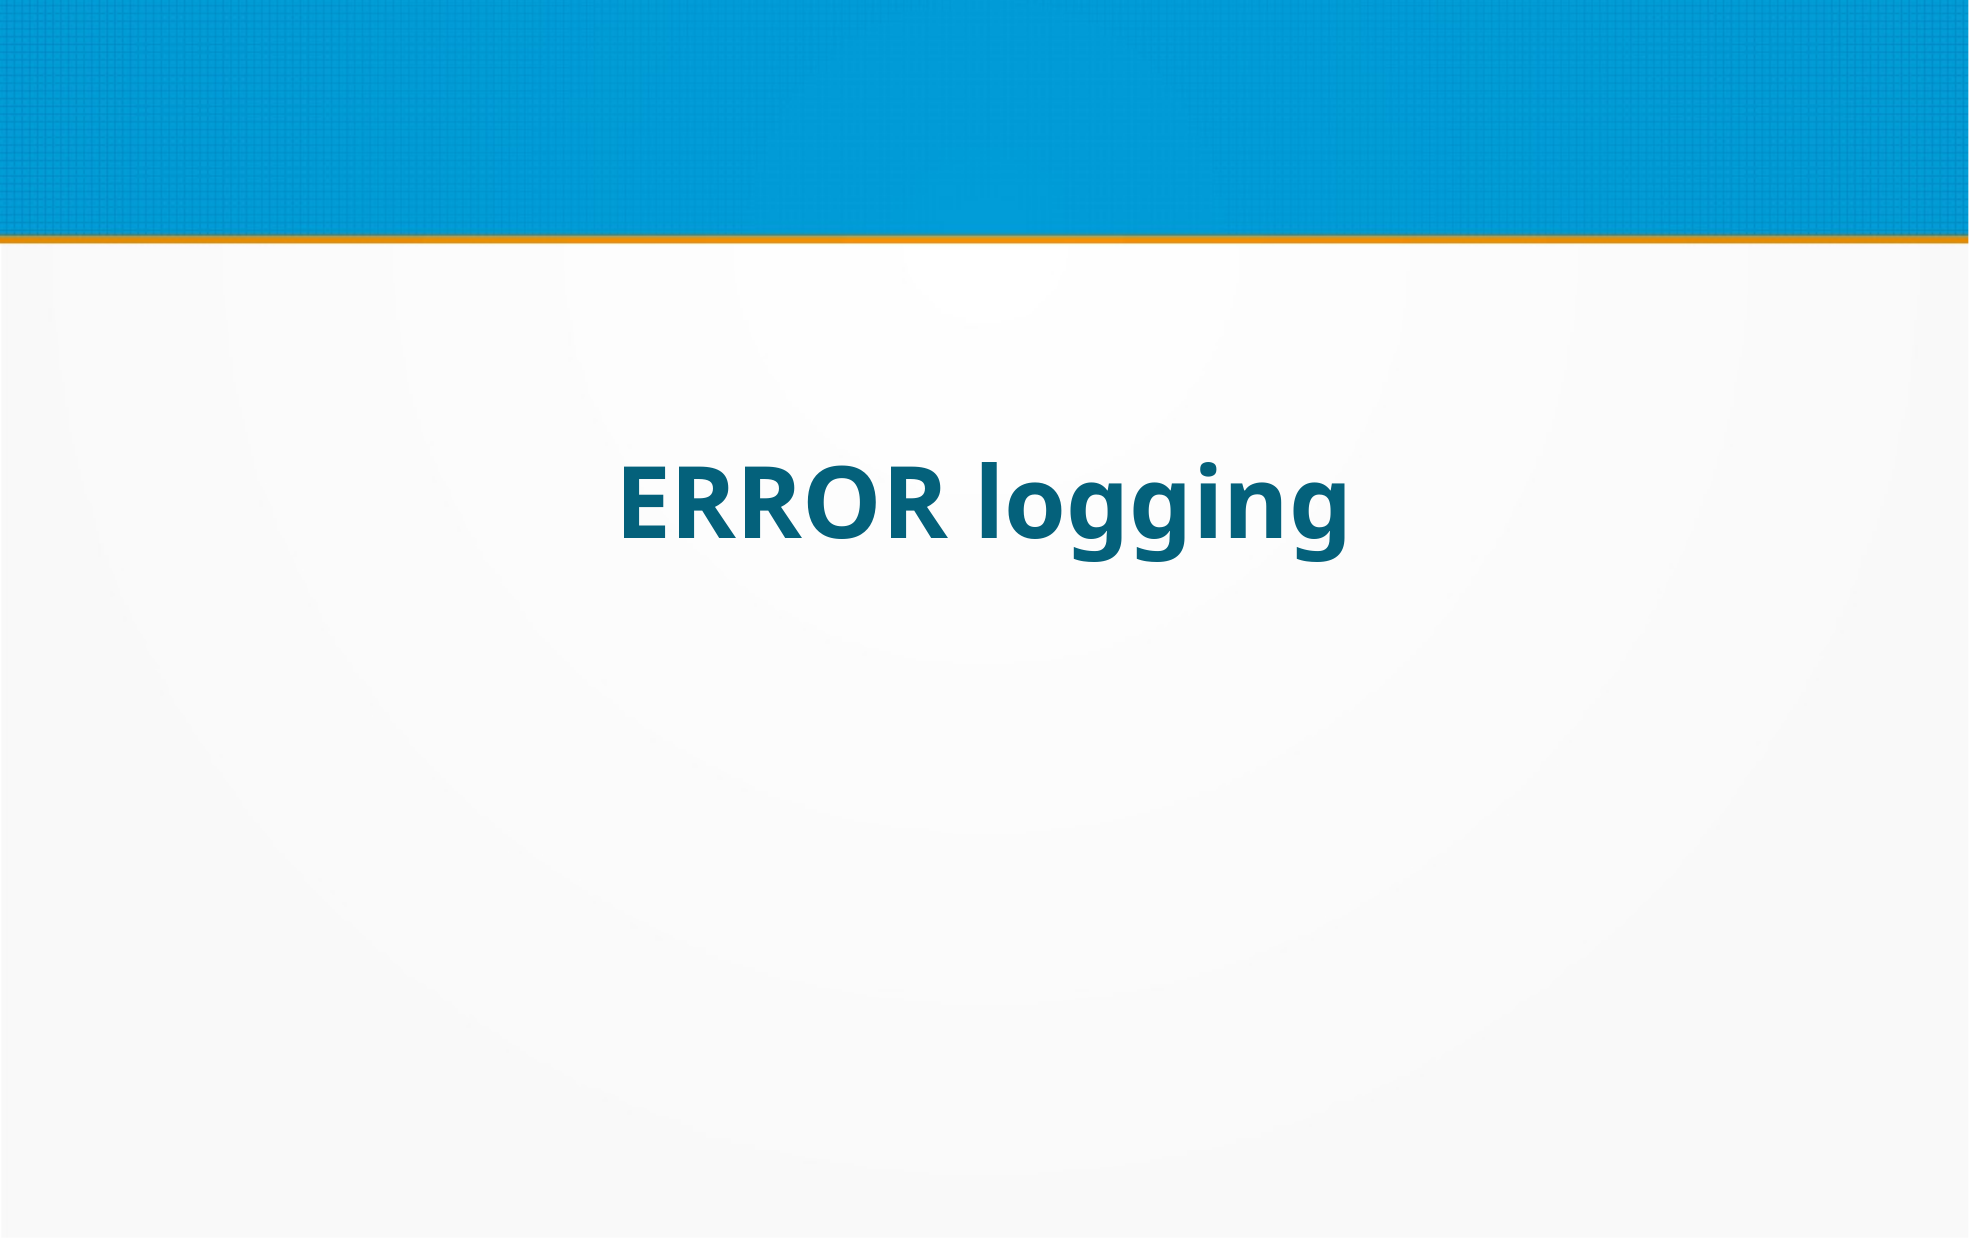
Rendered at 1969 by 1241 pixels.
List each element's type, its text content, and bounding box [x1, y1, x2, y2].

picture [0, 233, 1969, 1241]
subtitle ERROR logging [98, 19, 1870, 980]
